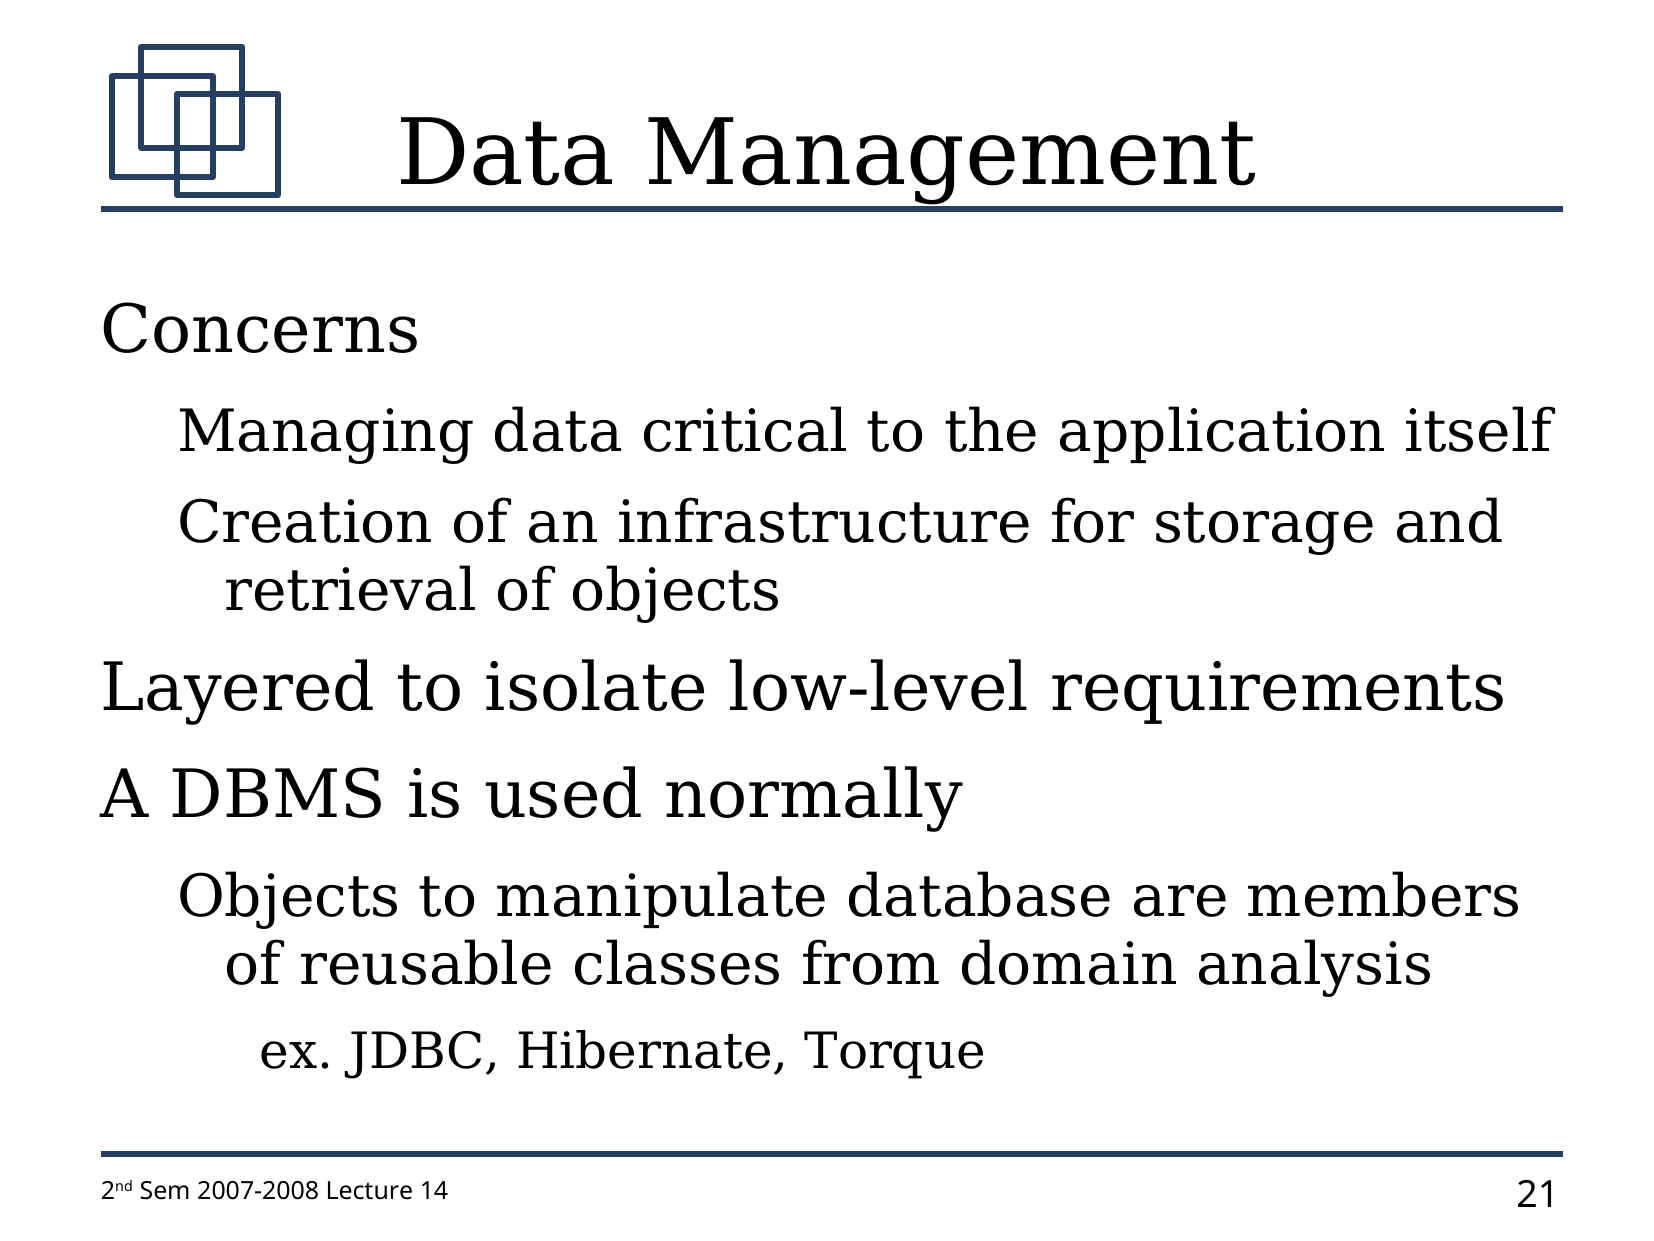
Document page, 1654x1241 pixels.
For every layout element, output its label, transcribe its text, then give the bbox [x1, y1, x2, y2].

list Concerns Managing data critical to the application itself Creation of an infrastructure for storage and retrieval of objects Layered to isolate low-level requirements A DBMS is used normally Objects to manipulate database are members of reusable classes from domain analysis ex. JDBC, Hibernate, Torque [82, 290, 1571, 1148]
title Data Management [82, 49, 1571, 257]
